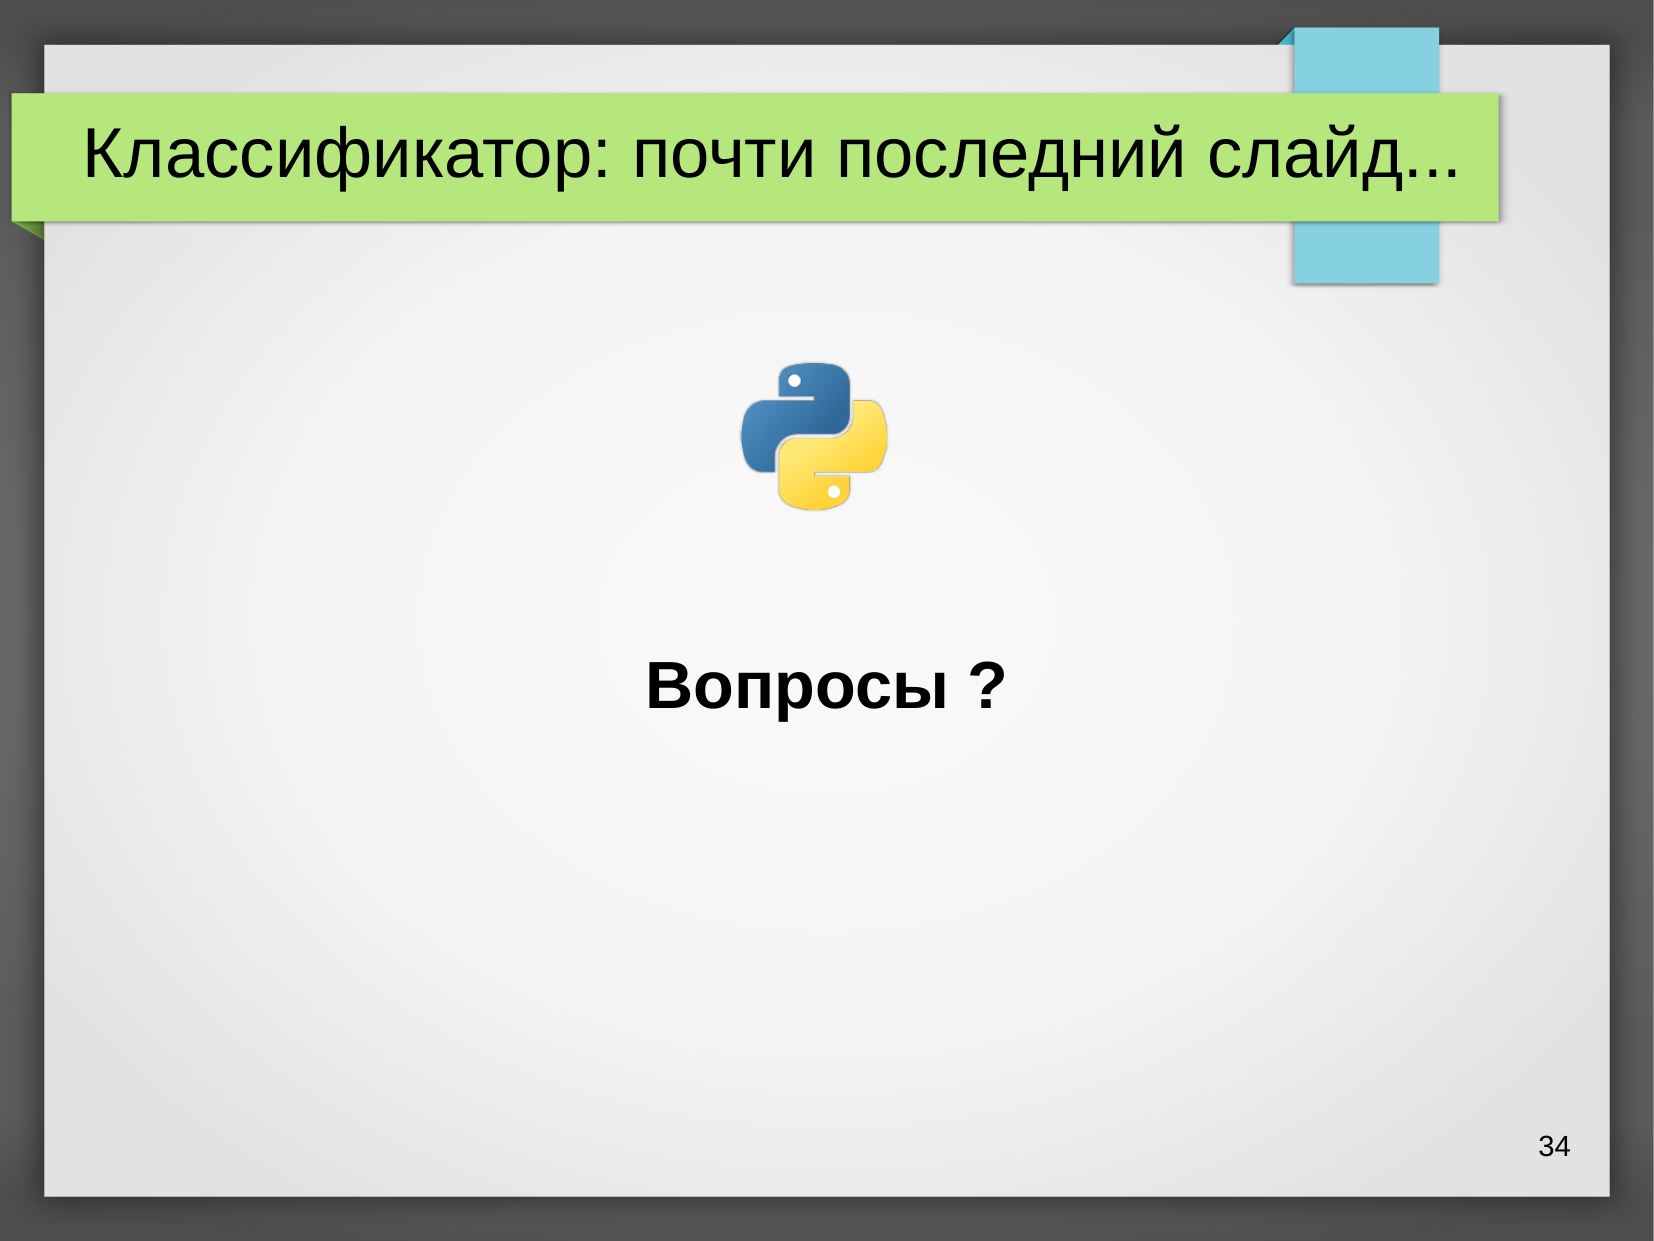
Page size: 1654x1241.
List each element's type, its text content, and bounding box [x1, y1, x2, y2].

picture [0, 0, 1654, 1241]
title Классификатор: почти последний слайд... [82, 49, 1571, 236]
subtitle Вопросы ? [82, 236, 1571, 1134]
